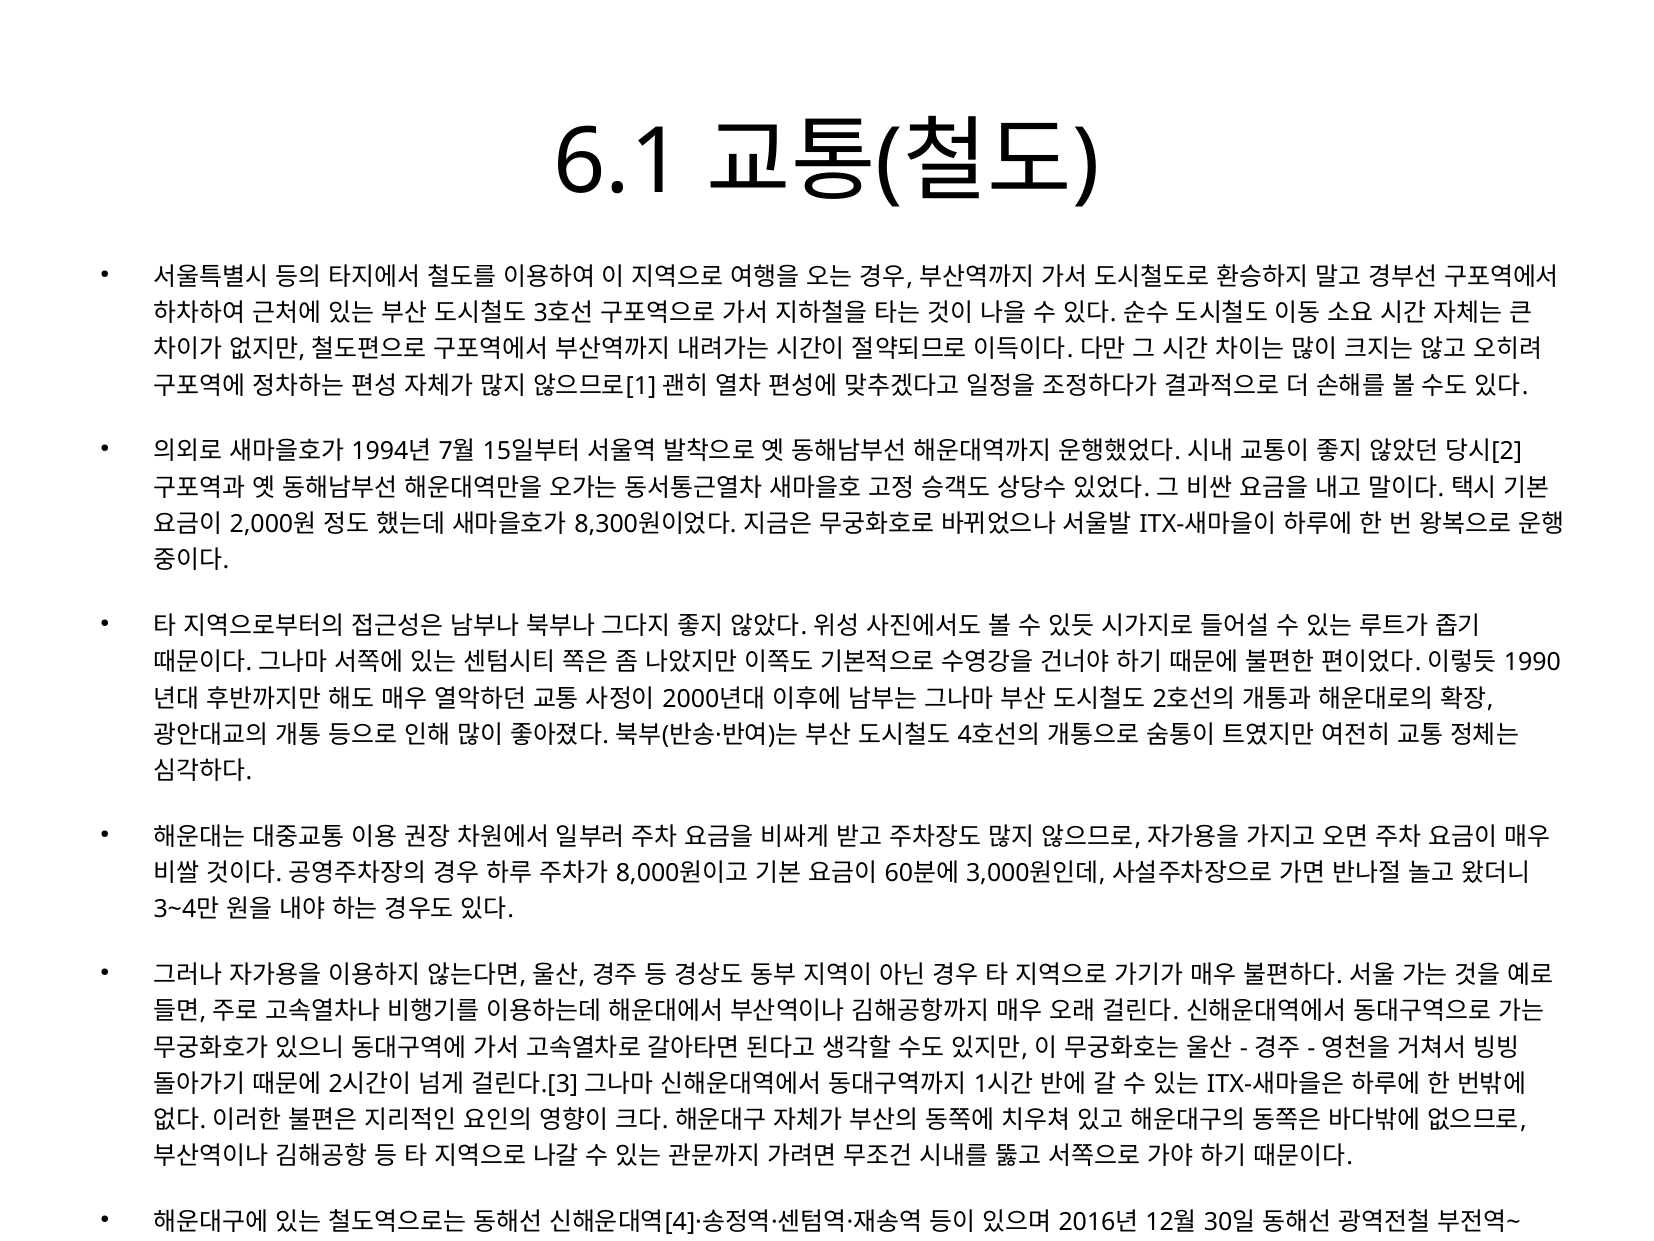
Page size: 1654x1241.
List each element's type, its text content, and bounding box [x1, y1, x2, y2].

title 6.1 교통(철도) [82, 49, 1571, 256]
list 서울특별시 등의 타지에서 철도를 이용하여 이 지역으로 여행을 오는 경우, 부산역까지 가서 도시철도로 환승하지 말고 경부선 구포역에서 하차하여 근처에 있는 부산 도시철도 3호선 구포역으로 가서 지하철을 타는 것이 나을 수 있다. 순수 도시철도 이동 소요 시간 자체는 큰 차이가 없지만, 철도편으로 구포역에서 부산역까지 내려가는 시간이 절약되므로 이득이다. 다만 그 시간 차이는 많이 크지는 않고 오히려 구포역에 정차하는 편성 자체가 많지 않으므로[1] 괜히 열차 편성에 맞추겠다고 일정을 조정하다가 결과적으로 더 손해를 볼 수도 있다. 의외로 새마을호가 1994년 7월 15일부터 서울역 발착으로 옛 동해남부선 해운대역까지 운행했었다. 시내 교통이 좋지 않았던 당시[2] 구포역과 옛 동해남부선 해운대역만을 오가는 동서통근열차 새마을호 고정 승객도 상당수 있었다. 그 비싼 요금을 내고 말이다. 택시 기본 요금이 2,000원 정도 했는데 새마을호가 8,300원이었다. 지금은 무궁화호로 바뀌었으나 서울발 ITX-새마을이 하루에 한 번 왕복으로 운행 중이다. 타 지역으로부터의 접근성은 남부나 북부나 그다지 좋지 않았다. 위성 사진에서도 볼 수 있듯 시가지로 들어설 수 있는 루트가 좁기 때문이다. 그나마 서쪽에 있는 센텀시티 쪽은 좀 나았지만 이쪽도 기본적으로 수영강을 건너야 하기 때문에 불편한 편이었다. 이렇듯 1990년대 후반까지만 해도 매우 열악하던 교통 사정이 2000년대 이후에 남부는 그나마 부산 도시철도 2호선의 개통과 해운대로의 확장, 광안대교의 개통 등으로 인해 많이 좋아졌다. 북부(반송·반여)는 부산 도시철도 4호선의 개통으로 숨통이 트였지만 여전히 교통 정체는 심각하다. 해운대는 대중교통 이용 권장 차원에서 일부러 주차 요금을 비싸게 받고 주차장도 많지 않으므로, 자가용을 가지고 오면 주차 요금이 매우 비쌀 것이다. 공영주차장의 경우 하루 주차가 8,000원이고 기본 요금이 60분에 3,000원인데, 사설주차장으로 가면 반나절 놀고 왔더니 3~4만 원을 내야 하는 경우도 있다. 그러나 자가용을 이용하지 않는다면, 울산, 경주 등 경상도 동부 지역이 아닌 경우 타 지역으로 가기가 매우 불편하다. 서울 가는 것을 예로 들면, 주로 고속열차나 비행기를 이용하는데 해운대에서 부산역이나 김해공항까지 매우 오래 걸린다. 신해운대역에서 동대구역으로 가는 무궁화호가 있으니 동대구역에 가서 고속열차로 갈아타면 된다고 생각할 수도 있지만, 이 무궁화호는 울산 - 경주 - 영천을 거쳐서 빙빙 돌아가기 때문에 2시간이 넘게 걸린다.[3] 그나마 신해운대역에서 동대구역까지 1시간 반에 갈 수 있는 ITX-새마을은 하루에 한 번밖에 없다. 이러한 불편은 지리적인 요인의 영향이 크다. 해운대구 자체가 부산의 동쪽에 치우쳐 있고 해운대구의 동쪽은 바다밖에 없으므로, 부산역이나 김해공항 등 타 지역으로 나갈 수 있는 관문까지 가려면 무조건 시내를 뚫고 서쪽으로 가야 하기 때문이다. 해운대구에 있는 철도역으로는 동해선 신해운대역[4]·송정역·센텀역·재송역 등이 있으며 2016년 12월 30일 동해선 광역전철 부전역~일광역 구간이 개통하면서 부산 시내 및 기장 방면으로 이동하기가 수월해졌다. [82, 256, 1571, 1152]
